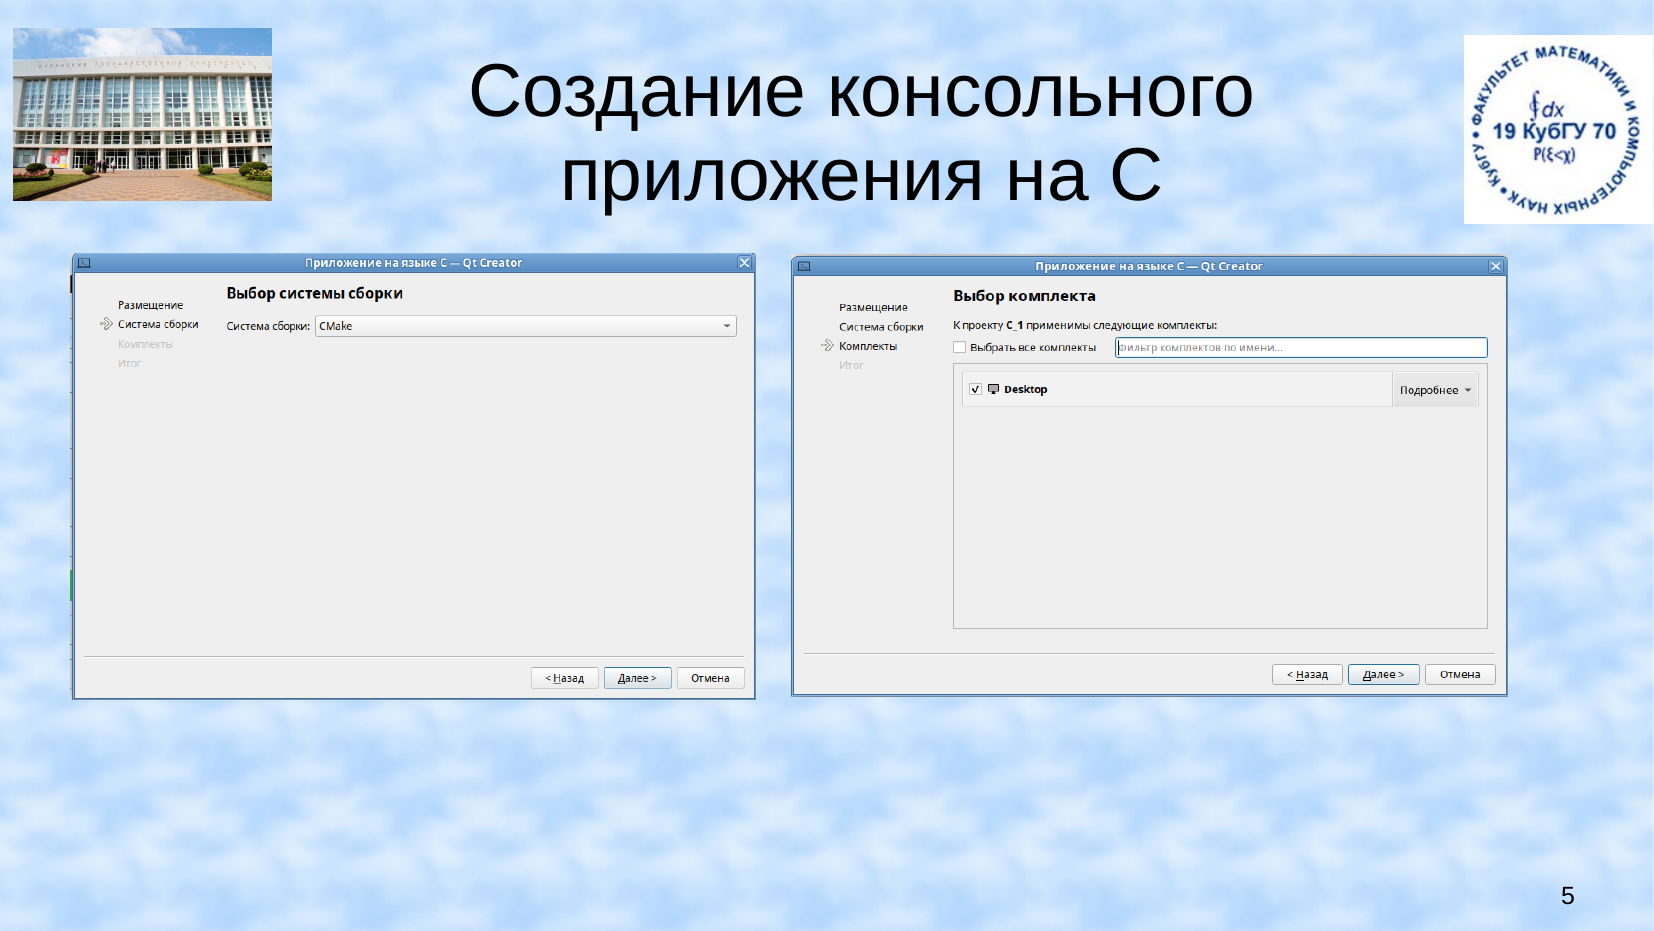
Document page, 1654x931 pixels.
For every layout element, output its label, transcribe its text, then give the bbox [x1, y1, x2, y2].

picture [0, 0, 1654, 931]
title Создание консольного приложения на С [271, 11, 1453, 202]
text_box <номер> [1552, 874, 1654, 922]
subtitle [70, 202, 1560, 928]
picture [791, 254, 1508, 697]
